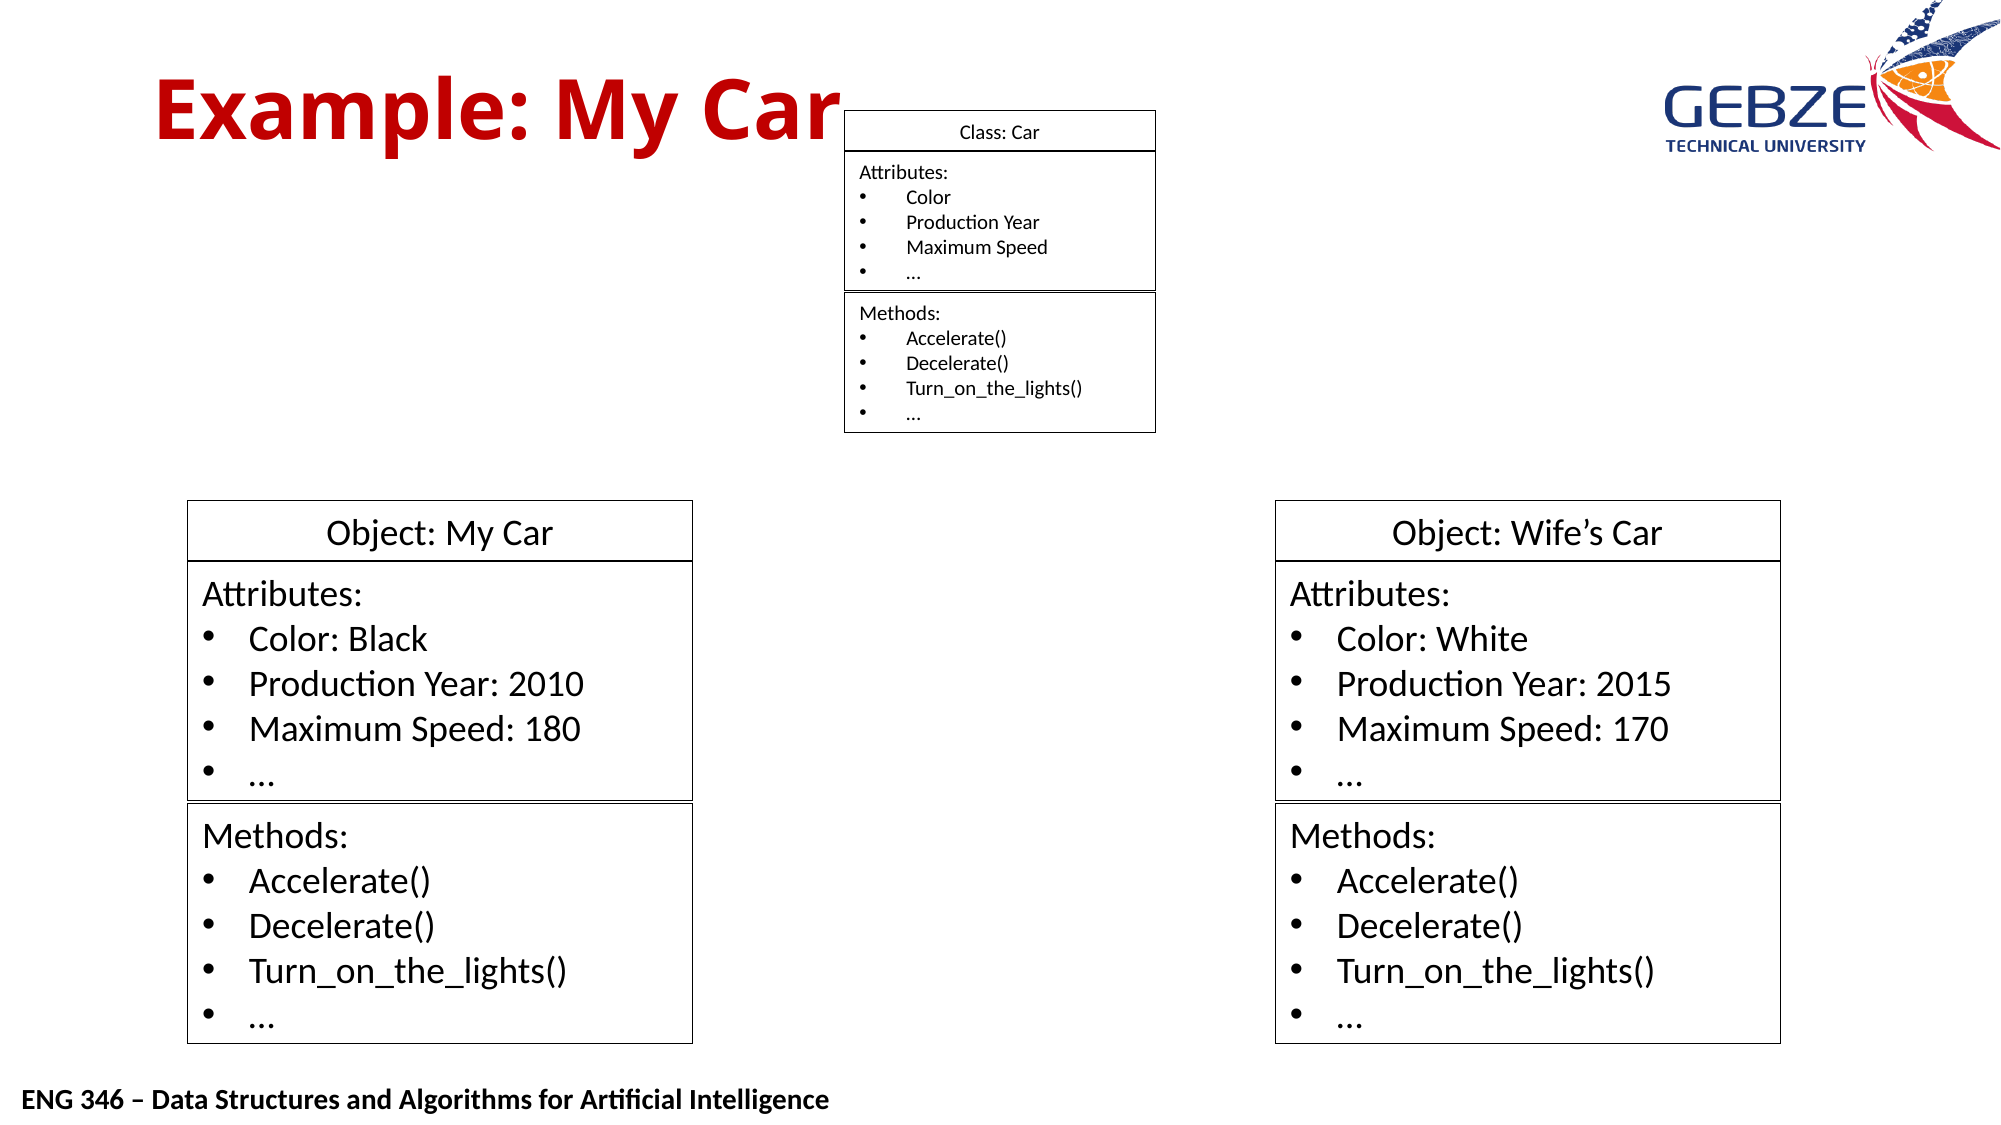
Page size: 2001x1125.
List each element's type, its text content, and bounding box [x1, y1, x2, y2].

text_box Methods: Accelerate() Decelerate() Turn_on_the_lights() … [1275, 803, 1781, 1044]
text_box Methods: Accelerate() Decelerate() Turn_on_the_lights() … [844, 292, 1156, 433]
picture [1665, 0, 2001, 152]
text_box Object: Wife’s Car [1275, 500, 1781, 561]
text_box Attributes: Color Production Year Maximum Speed … [844, 151, 1156, 291]
text_box Object: My Car [187, 500, 693, 561]
text_box Attributes: Color: Black Production Year: 2010 Maximum Speed: 180 … [187, 561, 693, 801]
text_box Attributes: Color: White Production Year: 2015 Maximum Speed: 170 … [1275, 561, 1781, 801]
title Example: My Car [137, 59, 1863, 166]
text_box Methods: Accelerate() Decelerate() Turn_on_the_lights() … [187, 803, 693, 1044]
text_box Class: Car [844, 110, 1156, 151]
